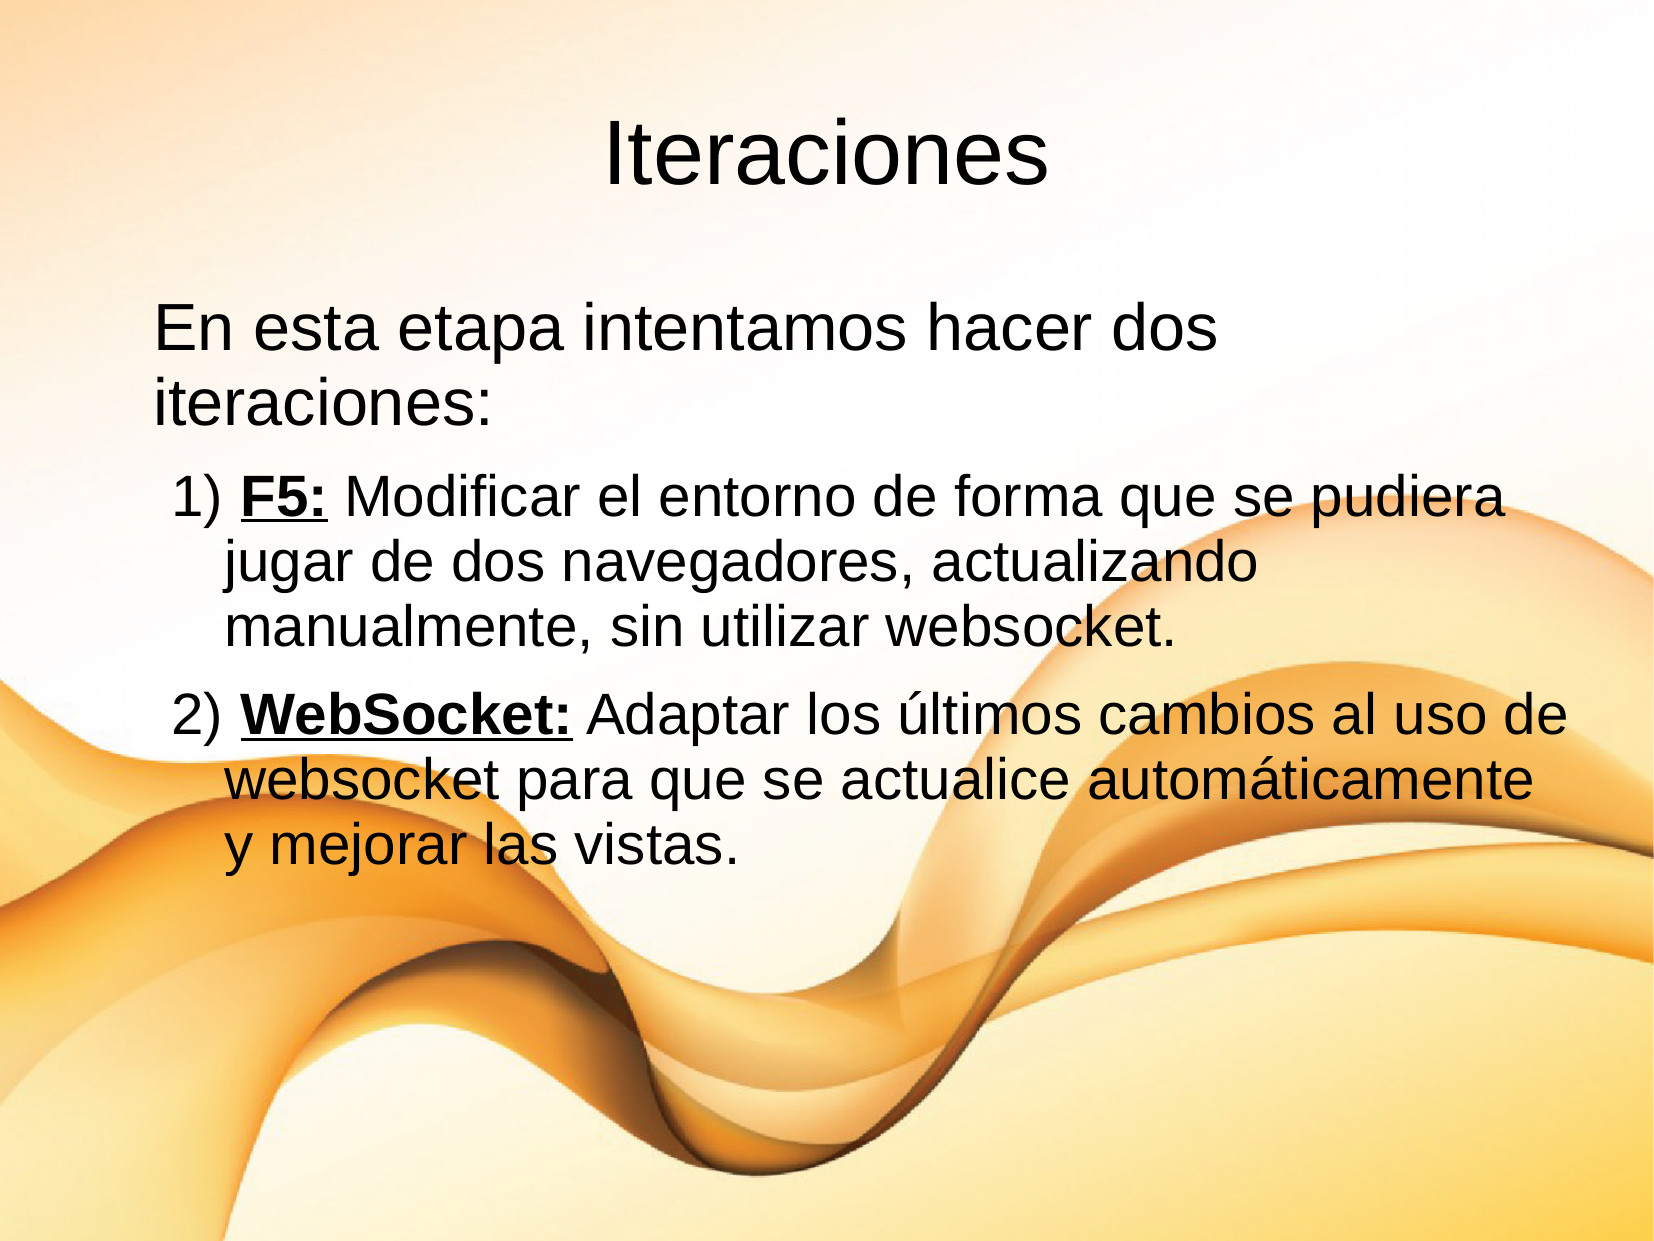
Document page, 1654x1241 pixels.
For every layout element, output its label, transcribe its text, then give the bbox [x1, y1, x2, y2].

list En esta etapa intentamos hacer dos iteraciones: F5: Modificar el entorno de forma que se pudiera jugar de dos navegadores, actualizando manualmente, sin utilizar websocket. WebSocket: Adaptar los últimos cambios al uso de websocket para que se actualice automáticamente y mejorar las vistas. [82, 290, 1571, 1010]
picture [0, 0, 1654, 1241]
title Iteraciones [82, 49, 1571, 257]
